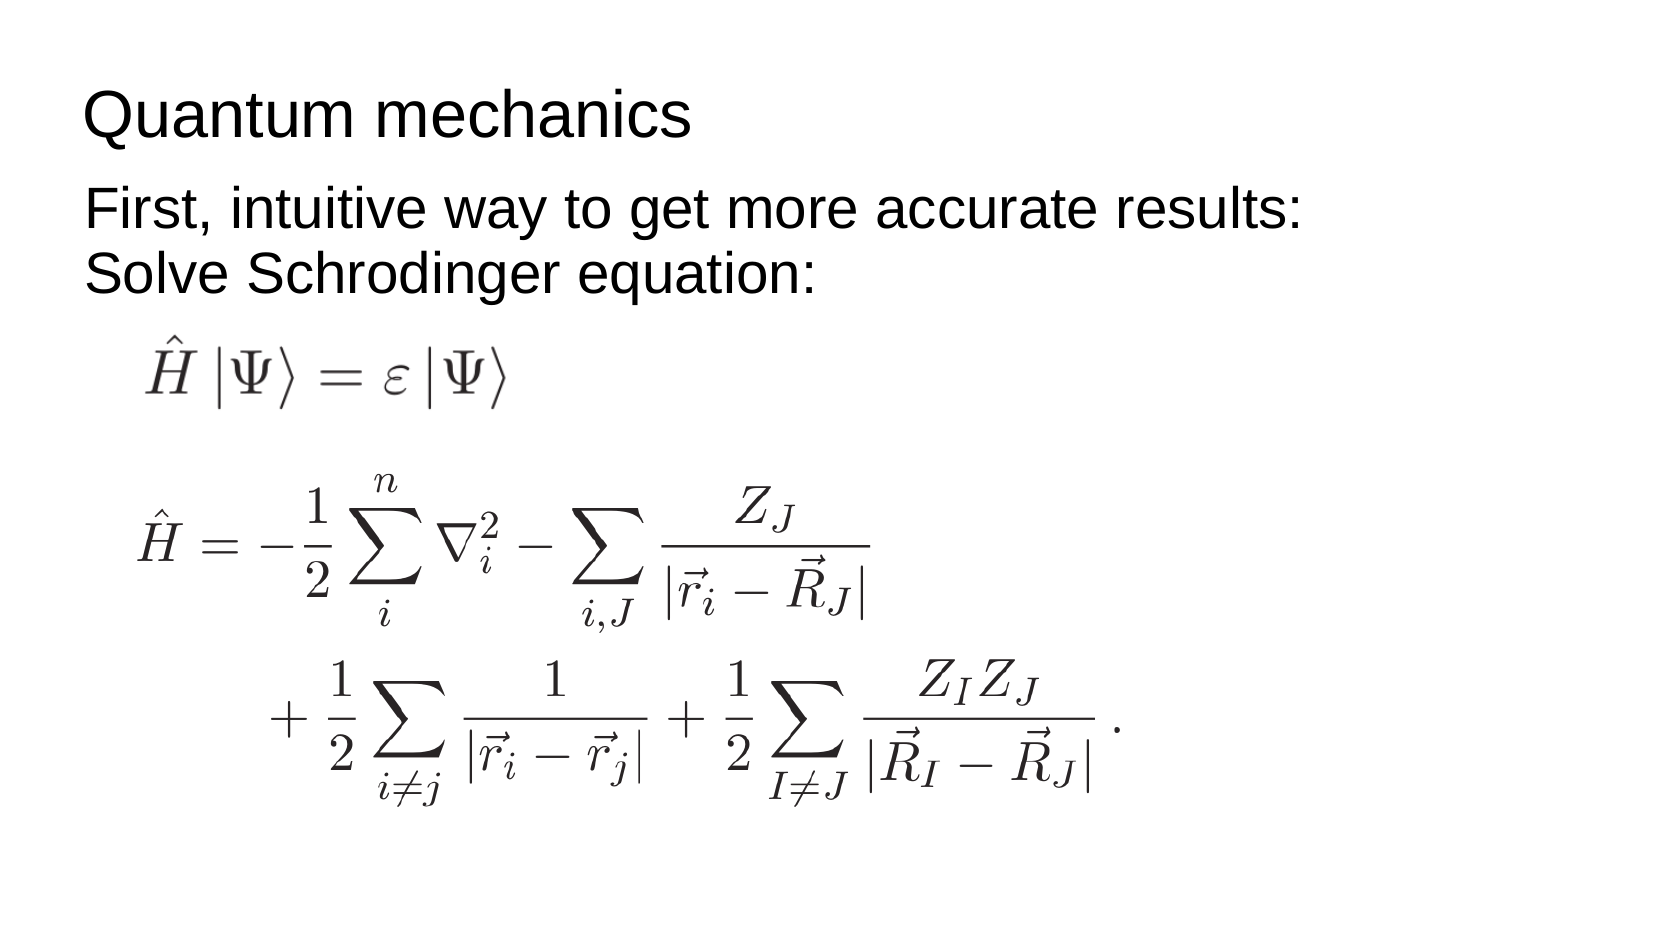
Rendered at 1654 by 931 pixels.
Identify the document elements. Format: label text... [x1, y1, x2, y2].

title Quantum mechanics [82, 37, 1571, 193]
picture [120, 325, 1136, 828]
text_box First, intuitive way to get more accurate results: Solve Schrodinger equation: [69, 168, 1540, 314]
